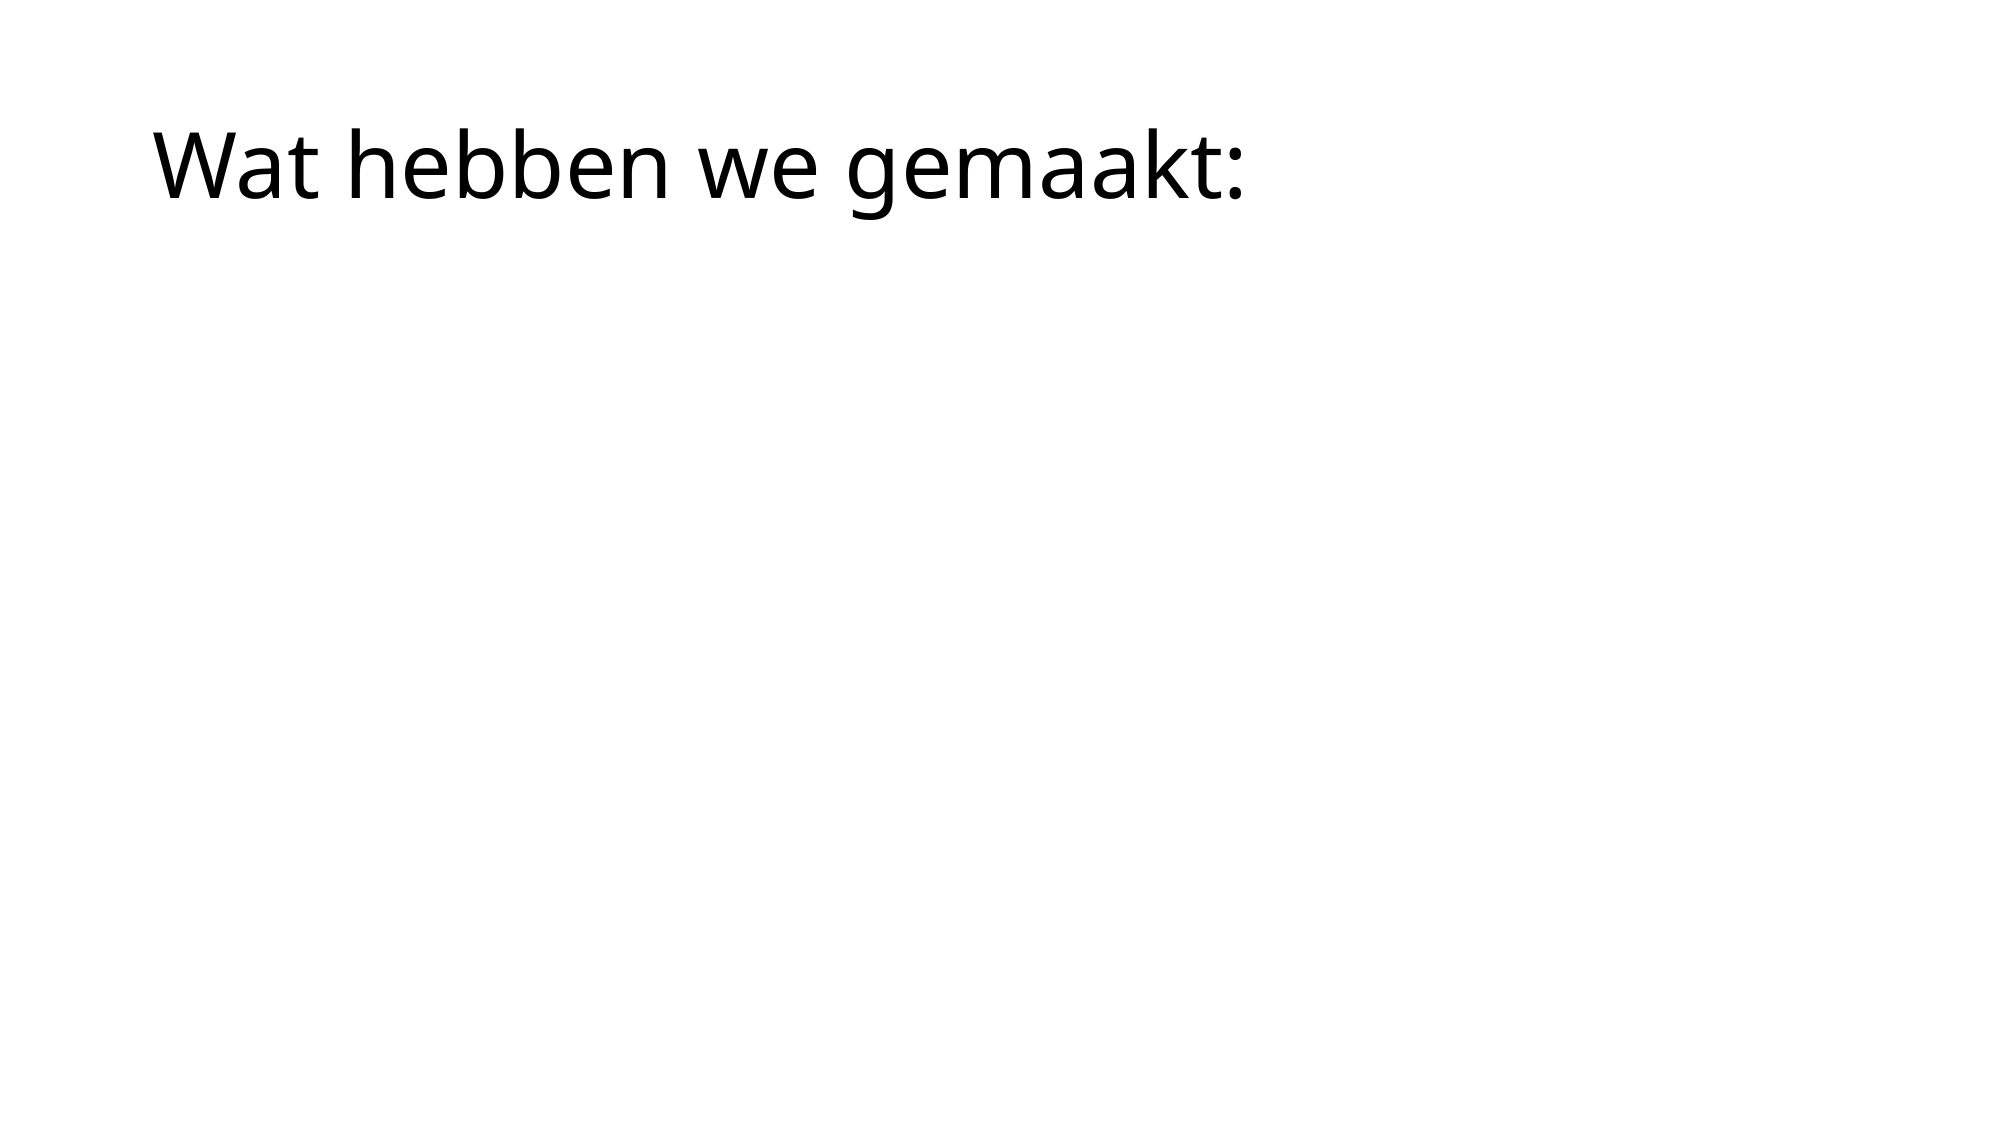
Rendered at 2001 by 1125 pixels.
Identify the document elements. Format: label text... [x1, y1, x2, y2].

title Wat hebben we gemaakt: [137, 59, 1863, 278]
